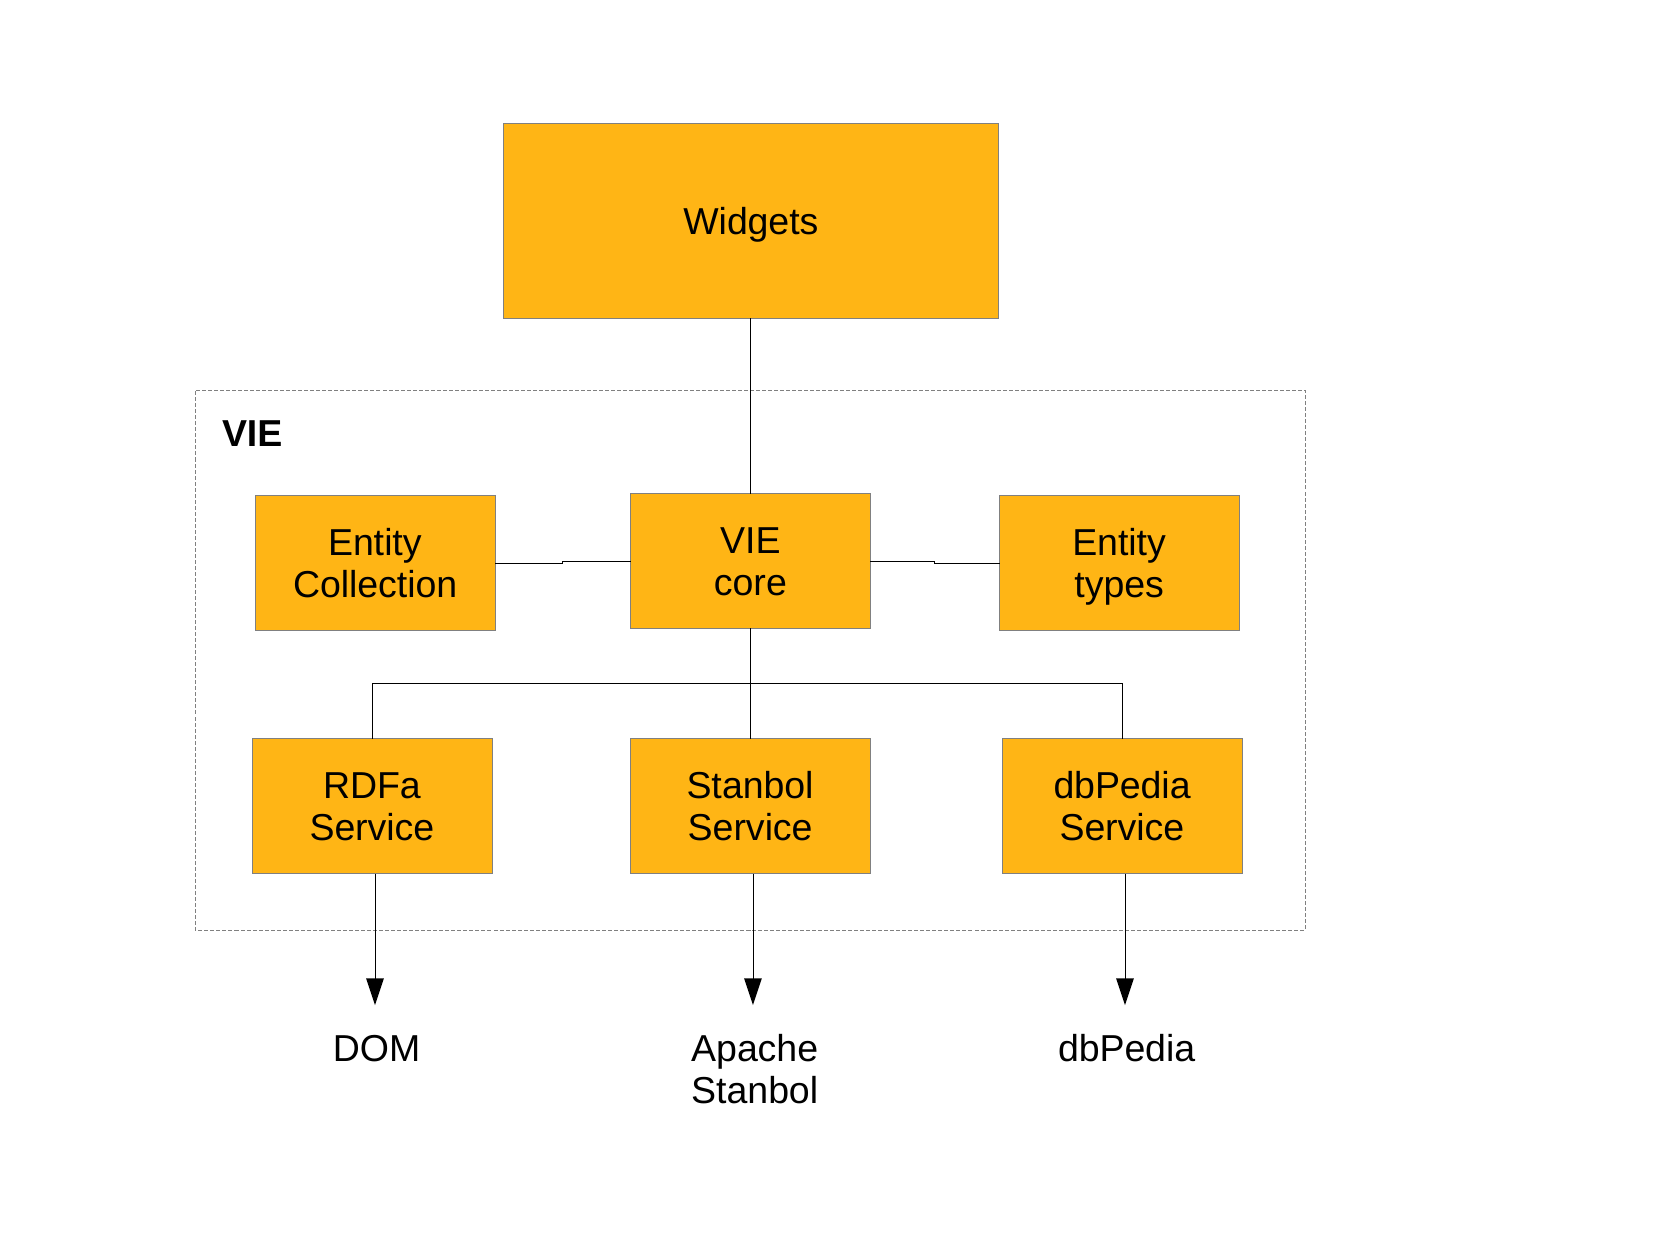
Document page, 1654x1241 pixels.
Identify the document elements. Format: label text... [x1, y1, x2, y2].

text_box Entity Collection [255, 495, 496, 631]
text_box RDFa Service [252, 738, 493, 874]
text_box DOM [264, 1020, 490, 1077]
text_box Widgets [503, 123, 999, 319]
text_box Apache Stanbol [642, 1020, 868, 1119]
text_box dbPedia [1014, 1020, 1240, 1077]
text_box Entity types [999, 495, 1240, 631]
text_box Stanbol Service [630, 738, 871, 874]
text_box VIE core [630, 493, 871, 629]
text_box VIE [207, 405, 388, 462]
text_box dbPedia Service [1002, 738, 1243, 874]
